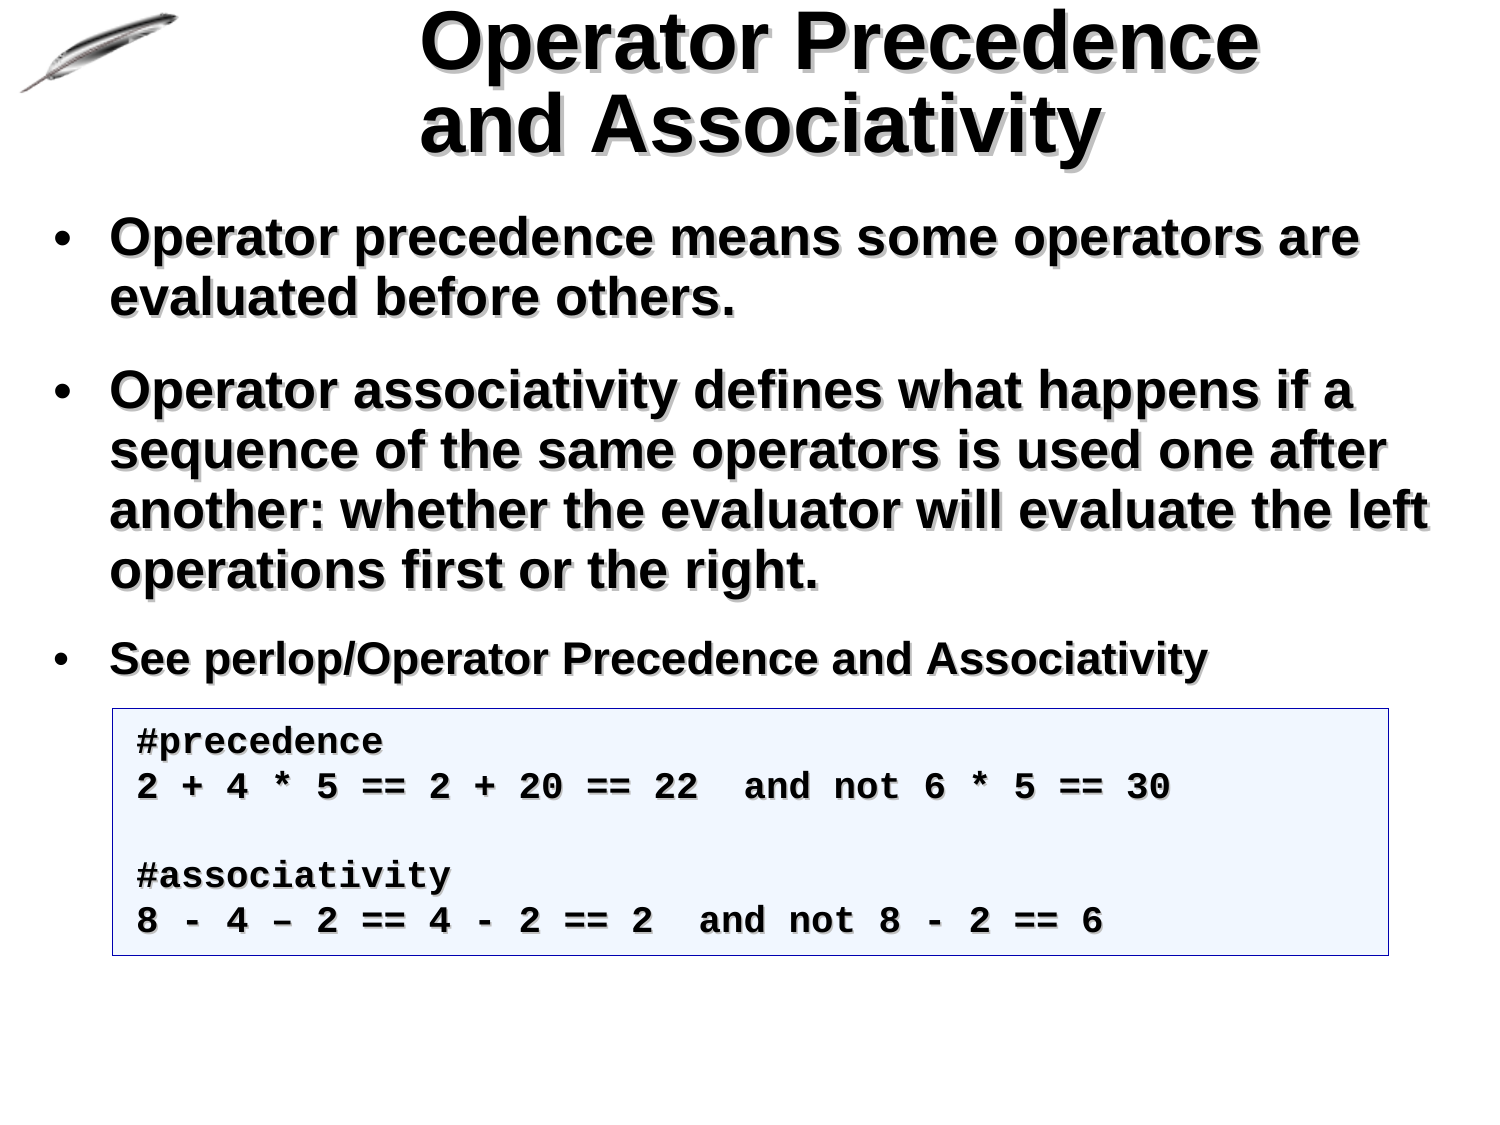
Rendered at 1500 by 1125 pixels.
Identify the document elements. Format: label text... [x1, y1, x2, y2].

picture [16, 11, 184, 95]
text_box #precedence 2 + 4 * 5 == 2 + 20 == 22 and not 6 * 5 == 30 #associativity 8 - 4 – 2 == 4 - 2 == 2 and not 8 - 2 == 6 [112, 708, 1389, 956]
list Operator precedence means some operators are evaluated before others. Operator associativity defines what happens if a sequence of the same operators is used one after another: whether the evaluator will evaluate the left operations first or the right. See perlop/Operator Precedence and Associativity [53, 207, 1447, 1084]
title Operator Precedence and Associativity [419, 0, 1459, 176]
